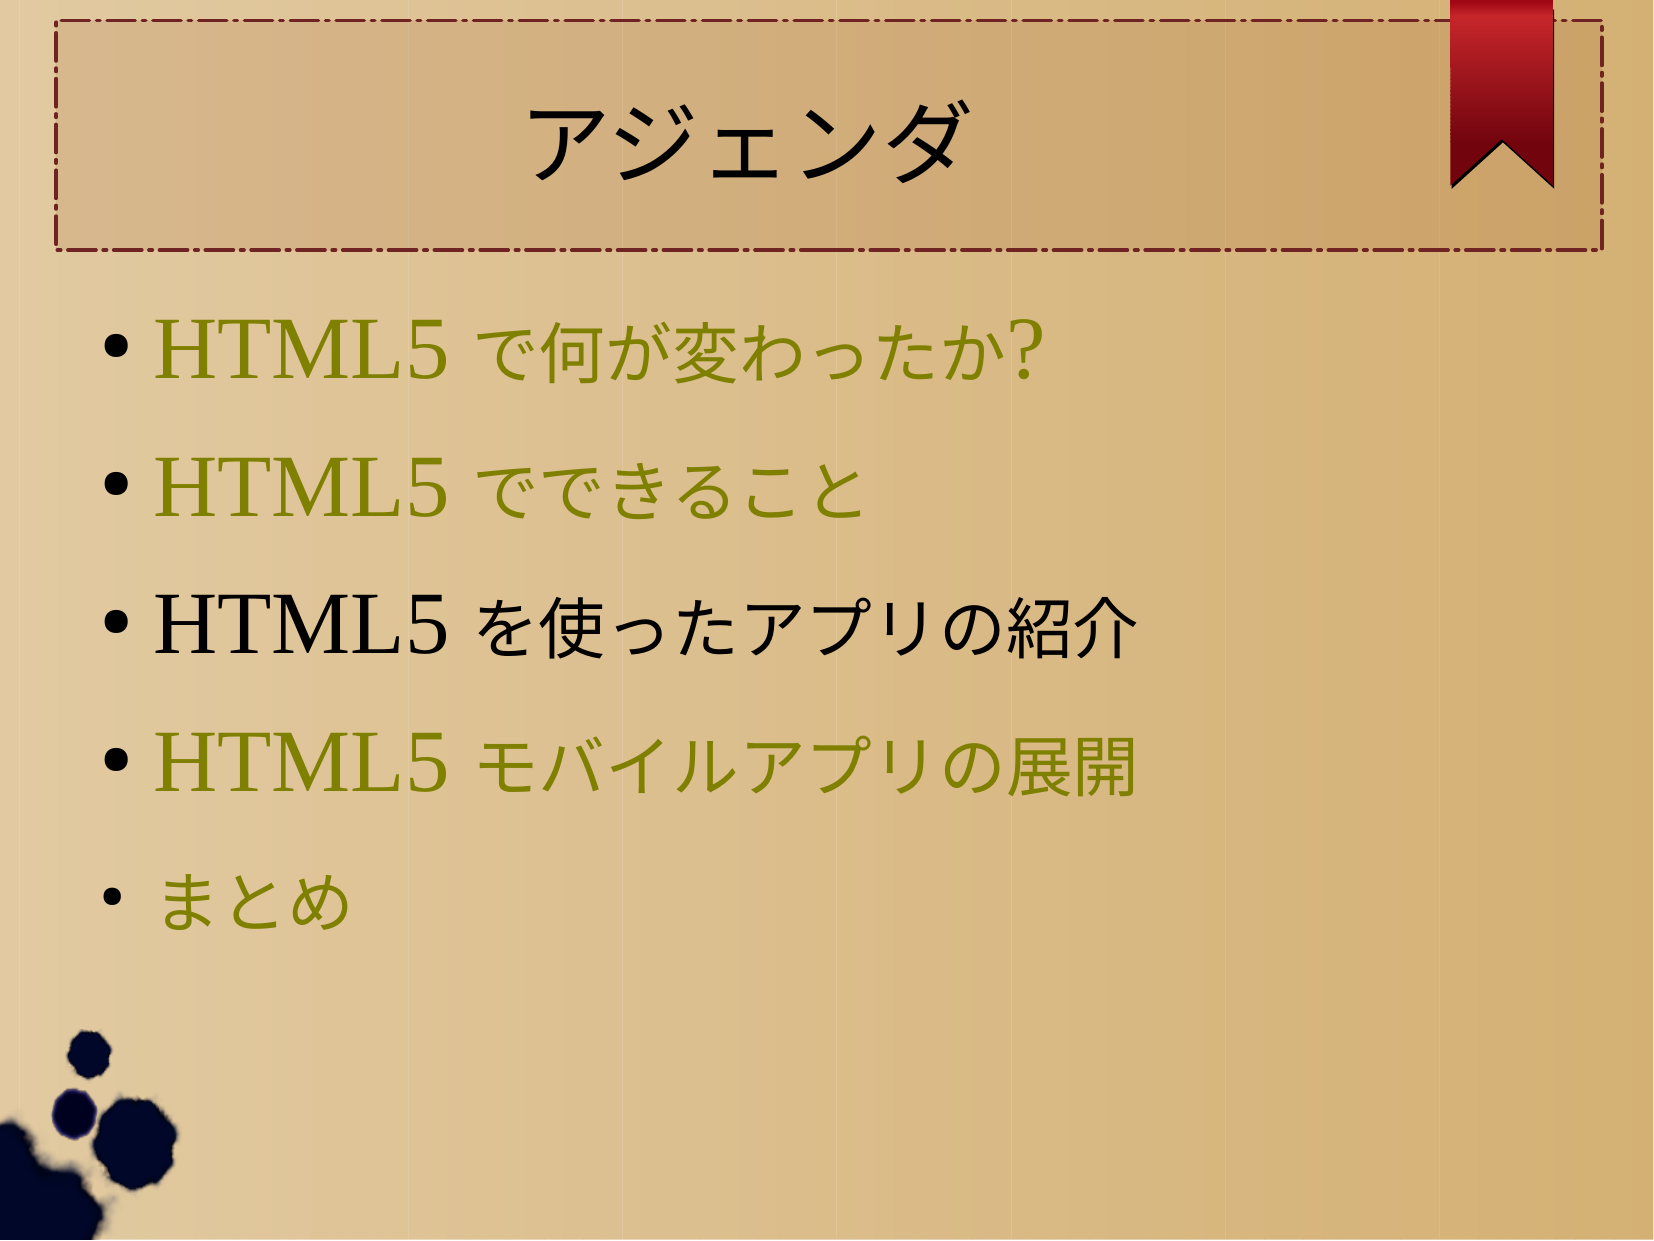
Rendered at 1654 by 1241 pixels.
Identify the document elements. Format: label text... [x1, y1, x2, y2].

list HTML5 で何が変わったか? HTML5 でできること HTML5 を使ったアプリの紹介 HTML5 モバイルアプリの展開 まとめ [82, 299, 1571, 1019]
title アジェンダ [82, 47, 1412, 229]
